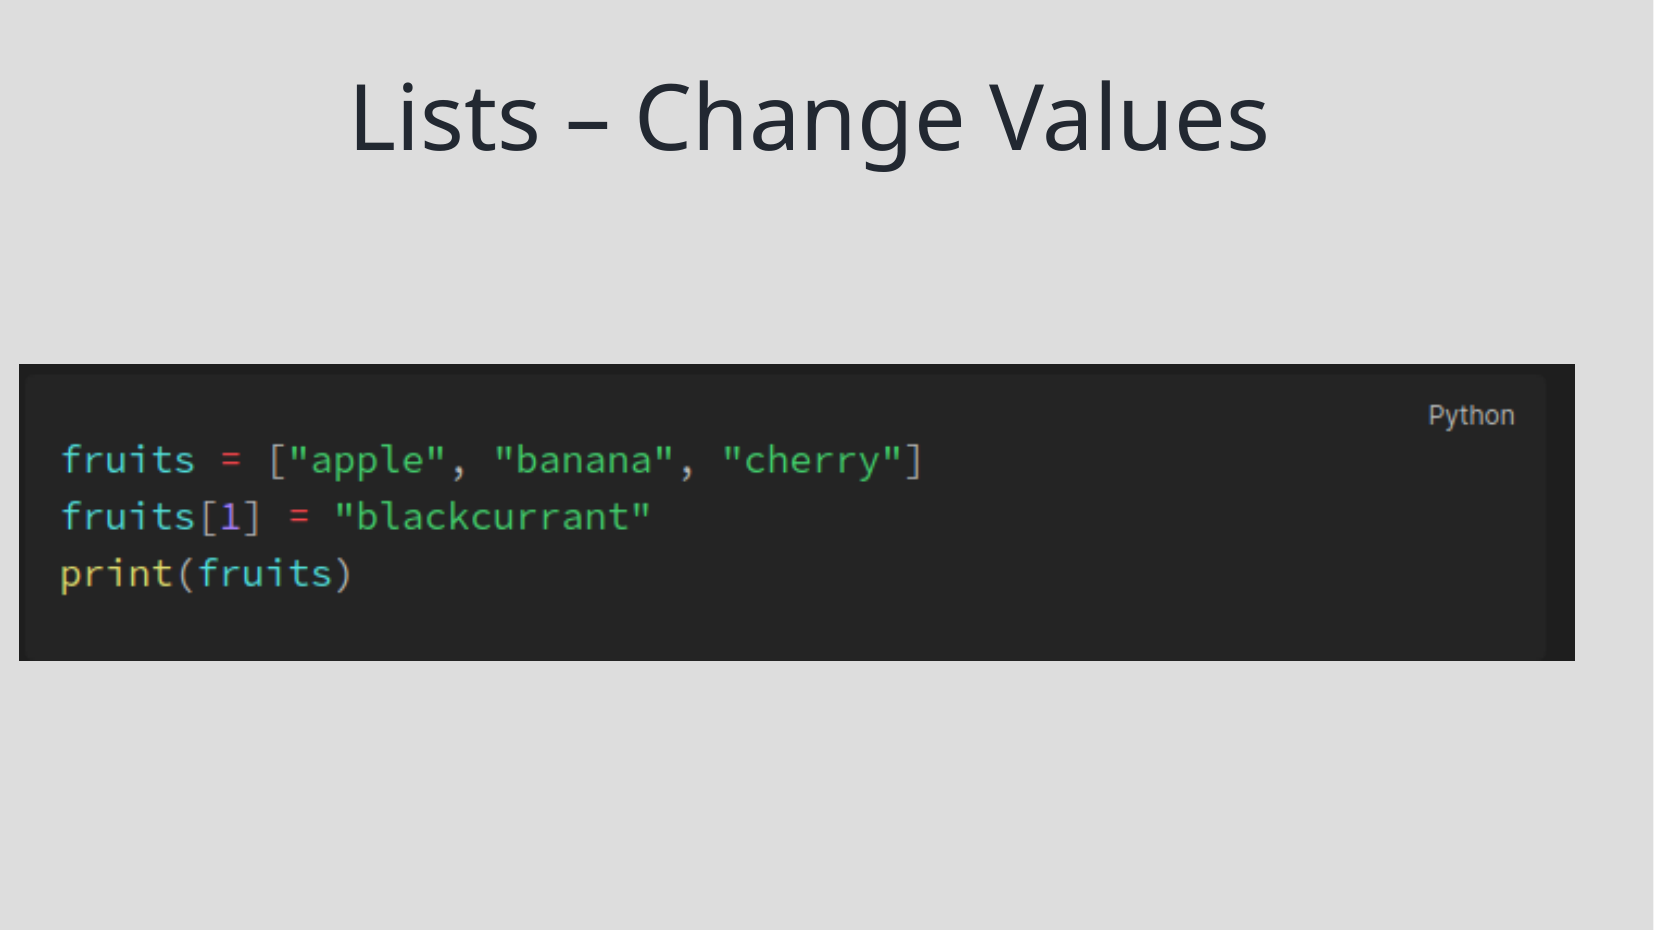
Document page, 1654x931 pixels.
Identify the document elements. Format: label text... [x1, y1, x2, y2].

title Lists – Change Values [82, 37, 1538, 193]
picture [19, 364, 1576, 661]
